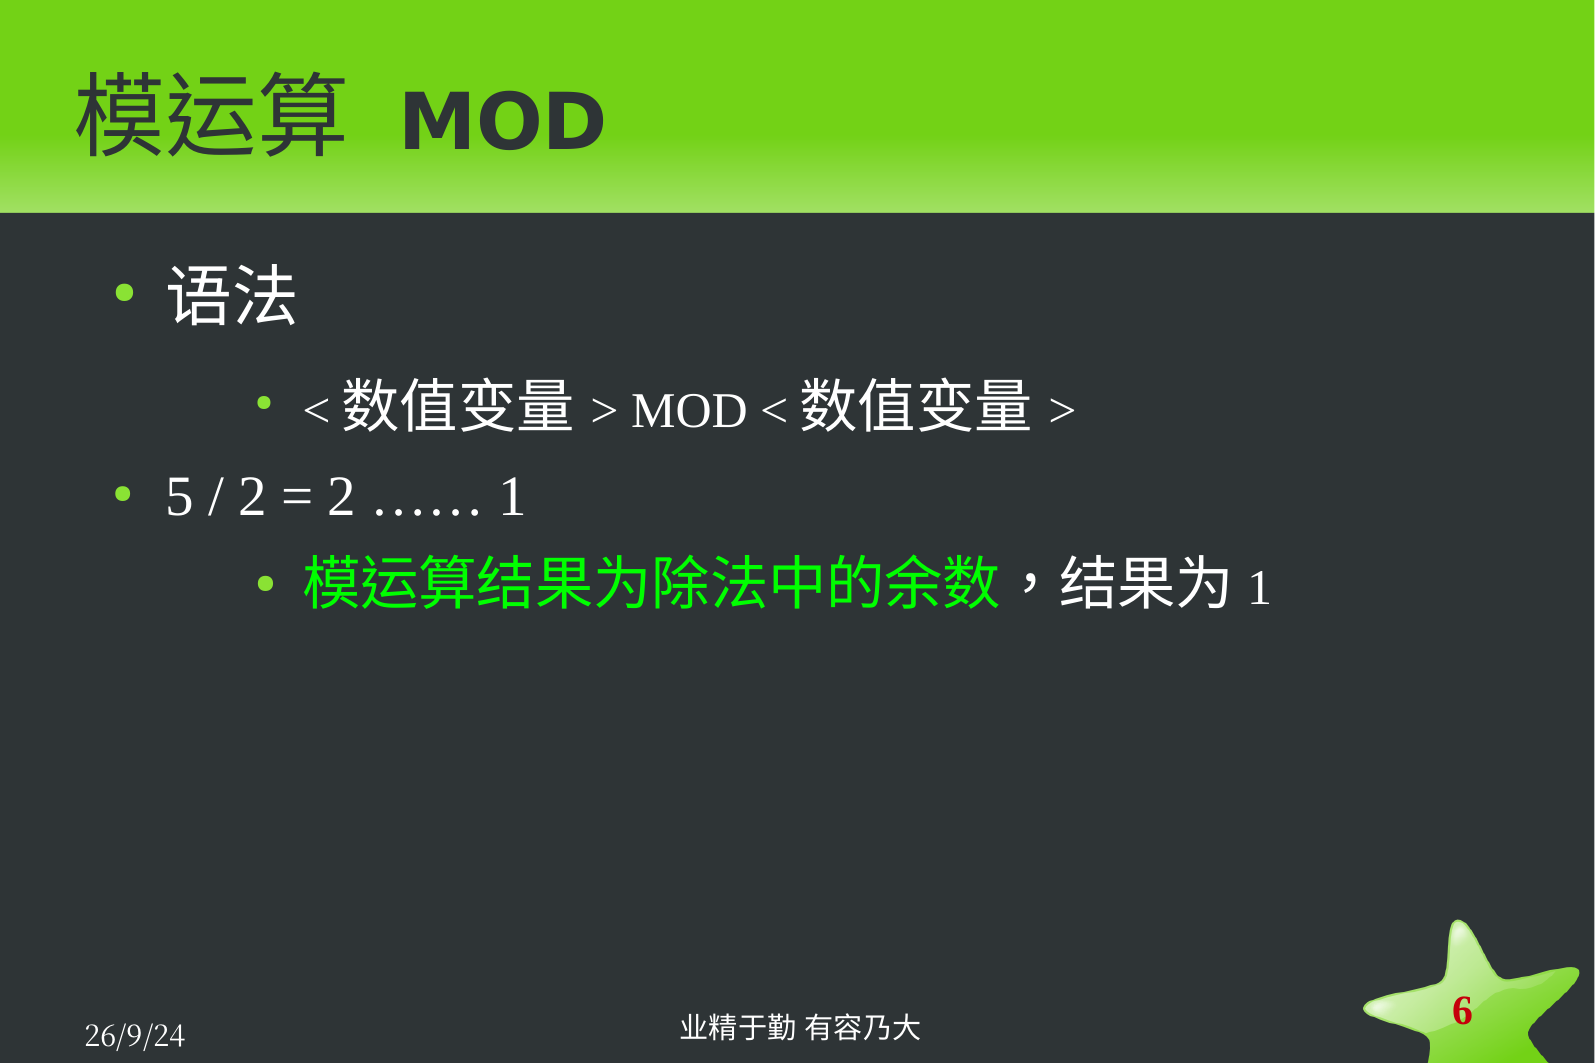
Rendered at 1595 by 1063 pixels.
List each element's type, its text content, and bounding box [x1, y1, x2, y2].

picture [0, 0, 1595, 1063]
title 模运算 MOD [74, 25, 1510, 203]
list 语法 <数值变量> MOD <数值变量> 5 / 2 = 2 …… 1 模运算结果为除法中的余数，结果为1 [79, 248, 1515, 951]
